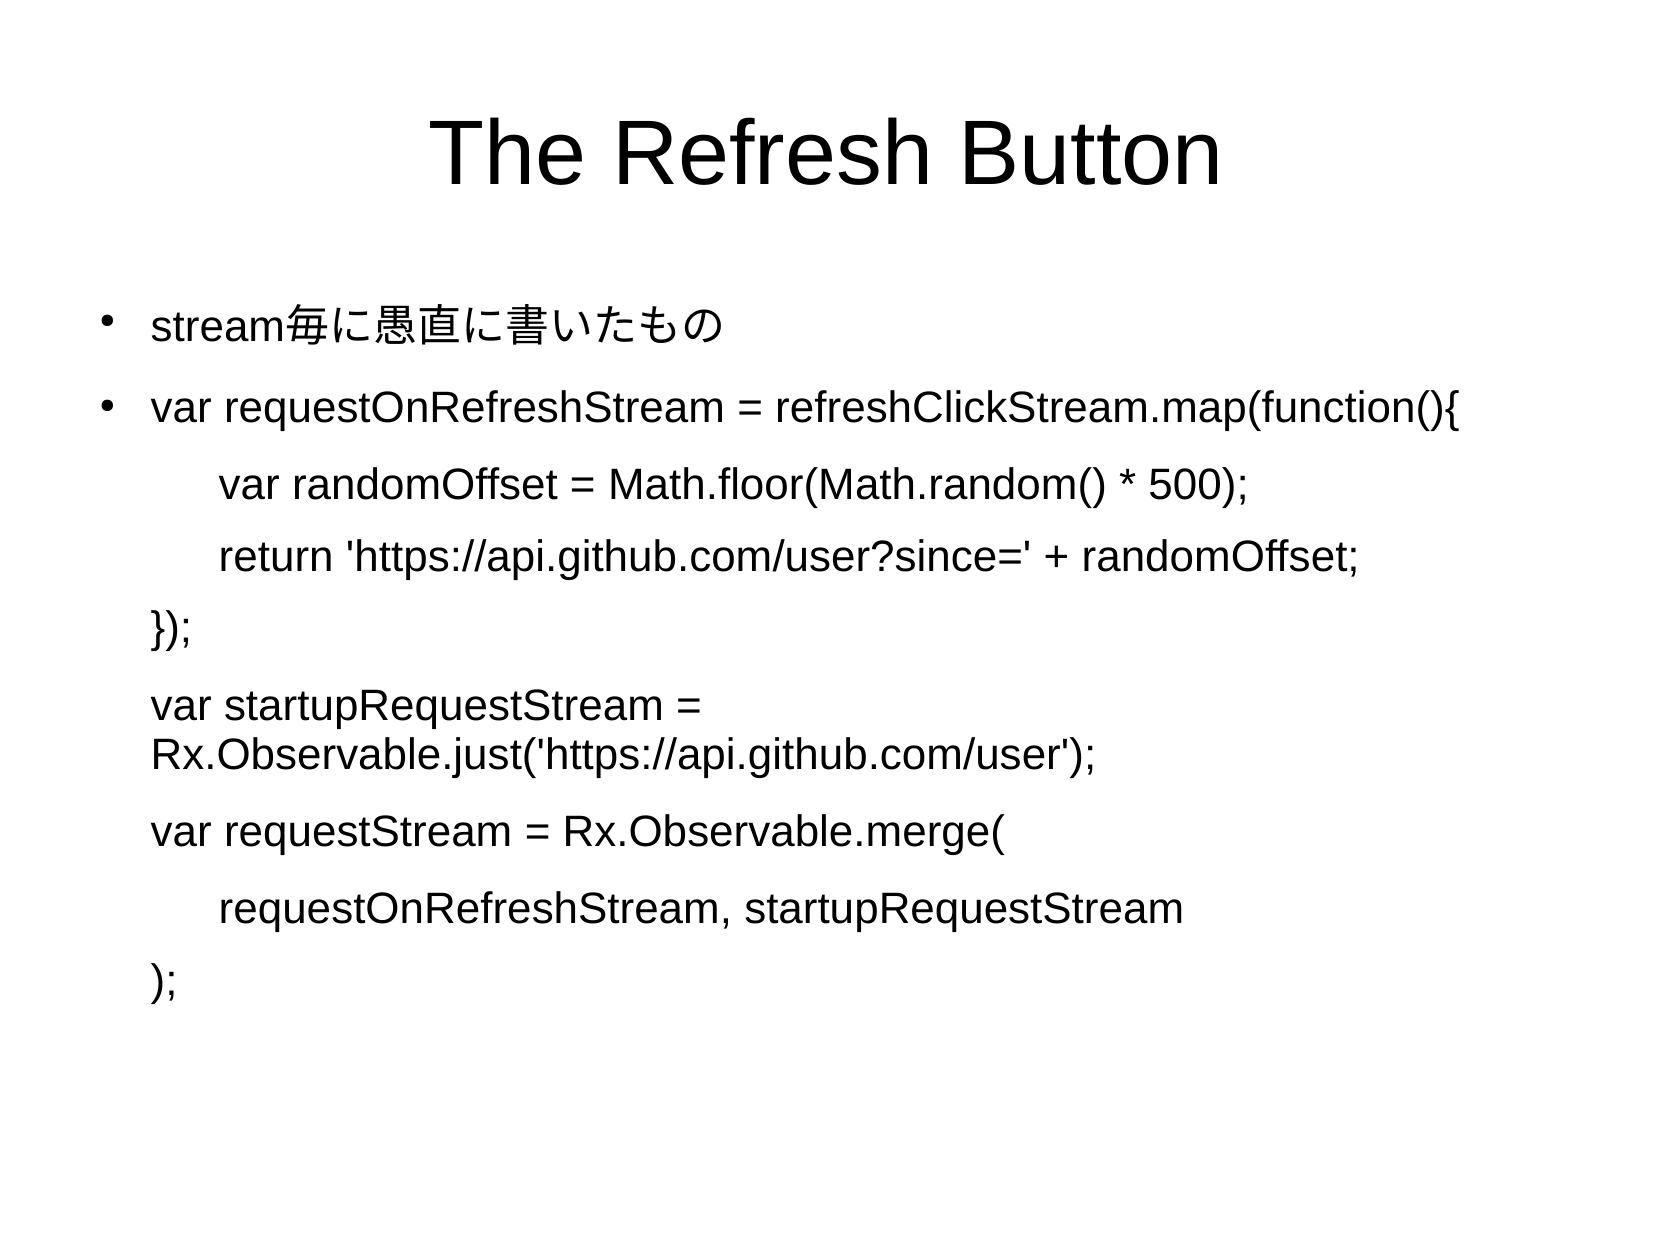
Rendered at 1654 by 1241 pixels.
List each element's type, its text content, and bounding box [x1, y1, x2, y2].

list stream毎に愚直に書いたもの var requestOnRefreshStream = refreshClickStream.map(function(){ var randomOffset = Math.floor(Math.random() * 500); return 'https://api.github.com/user?since=' + randomOffset; }); var startupRequestStream = Rx.Observable.just('https://api.github.com/user'); var requestStream = Rx.Observable.merge( requestOnRefreshStream, startupRequestStream ); [82, 290, 1571, 1010]
title The Refresh Button [82, 49, 1571, 257]
